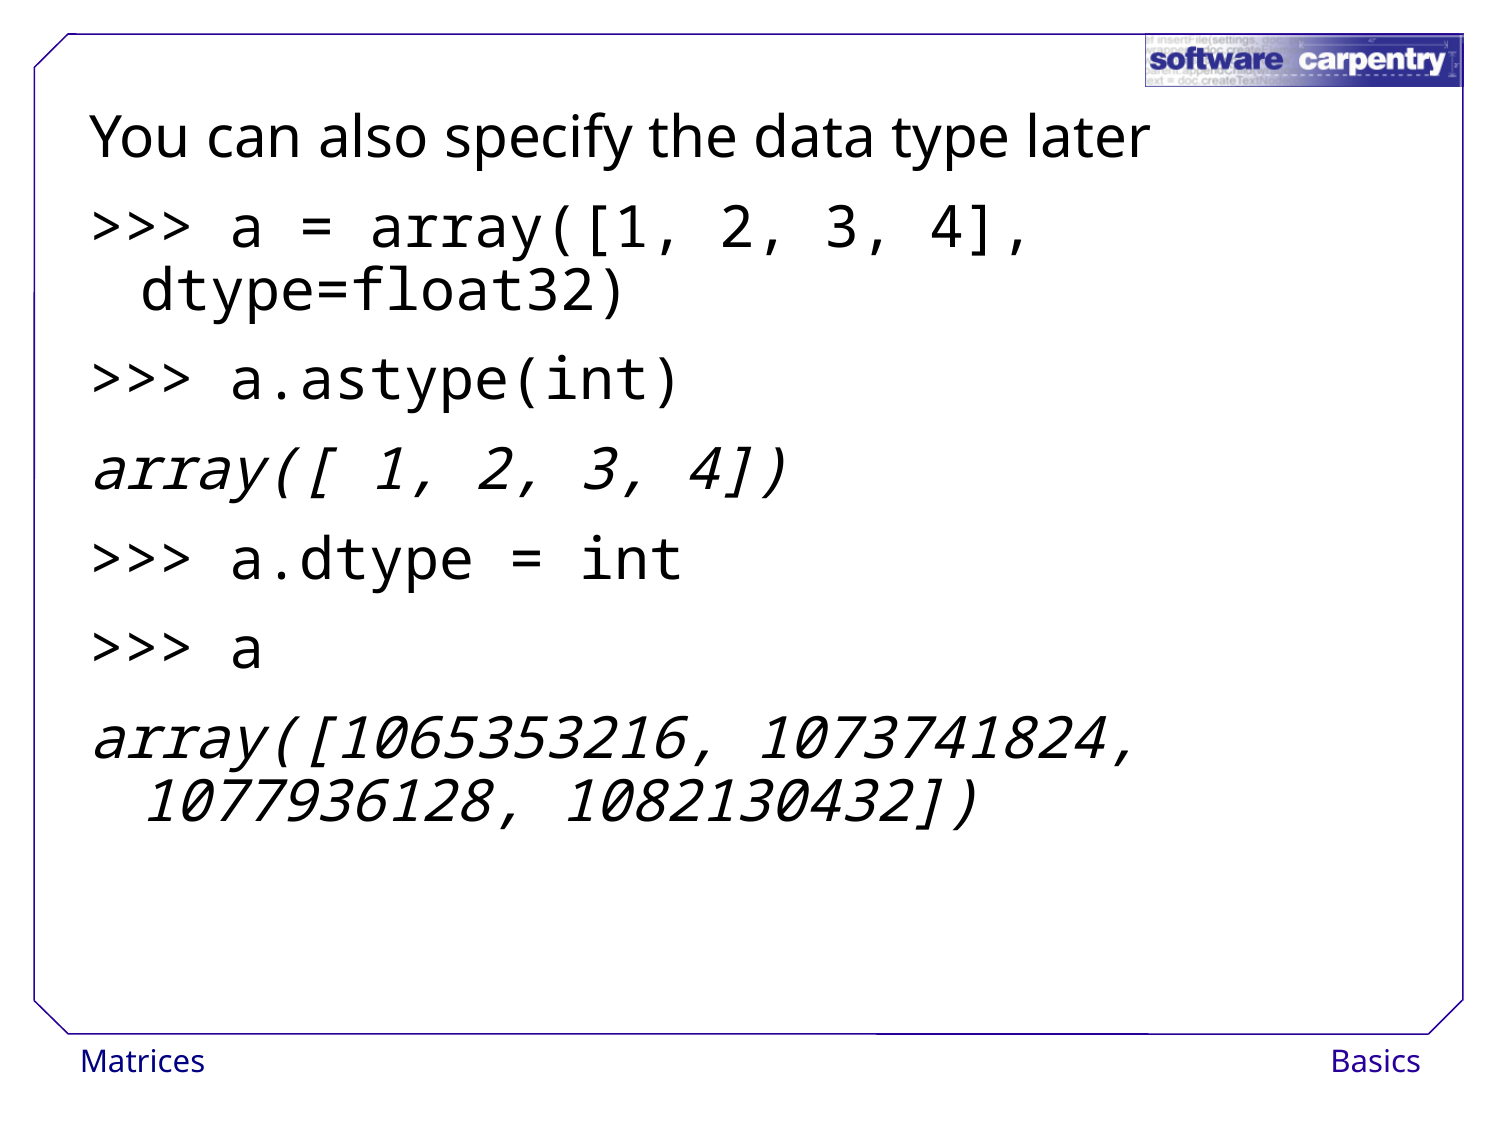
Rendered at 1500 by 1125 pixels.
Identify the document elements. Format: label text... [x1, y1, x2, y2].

list You can also specify the data type later >>> a = array([1, 2, 3, 4], dtype=float32) >>> a.astype(int) array([ 1, 2, 3, 4]) >>> a.dtype = int >>> a array([1065353216, 1073741824, 1077936128, 1082130432]) [75, 99, 1426, 1013]
picture [1145, 33, 1464, 87]
